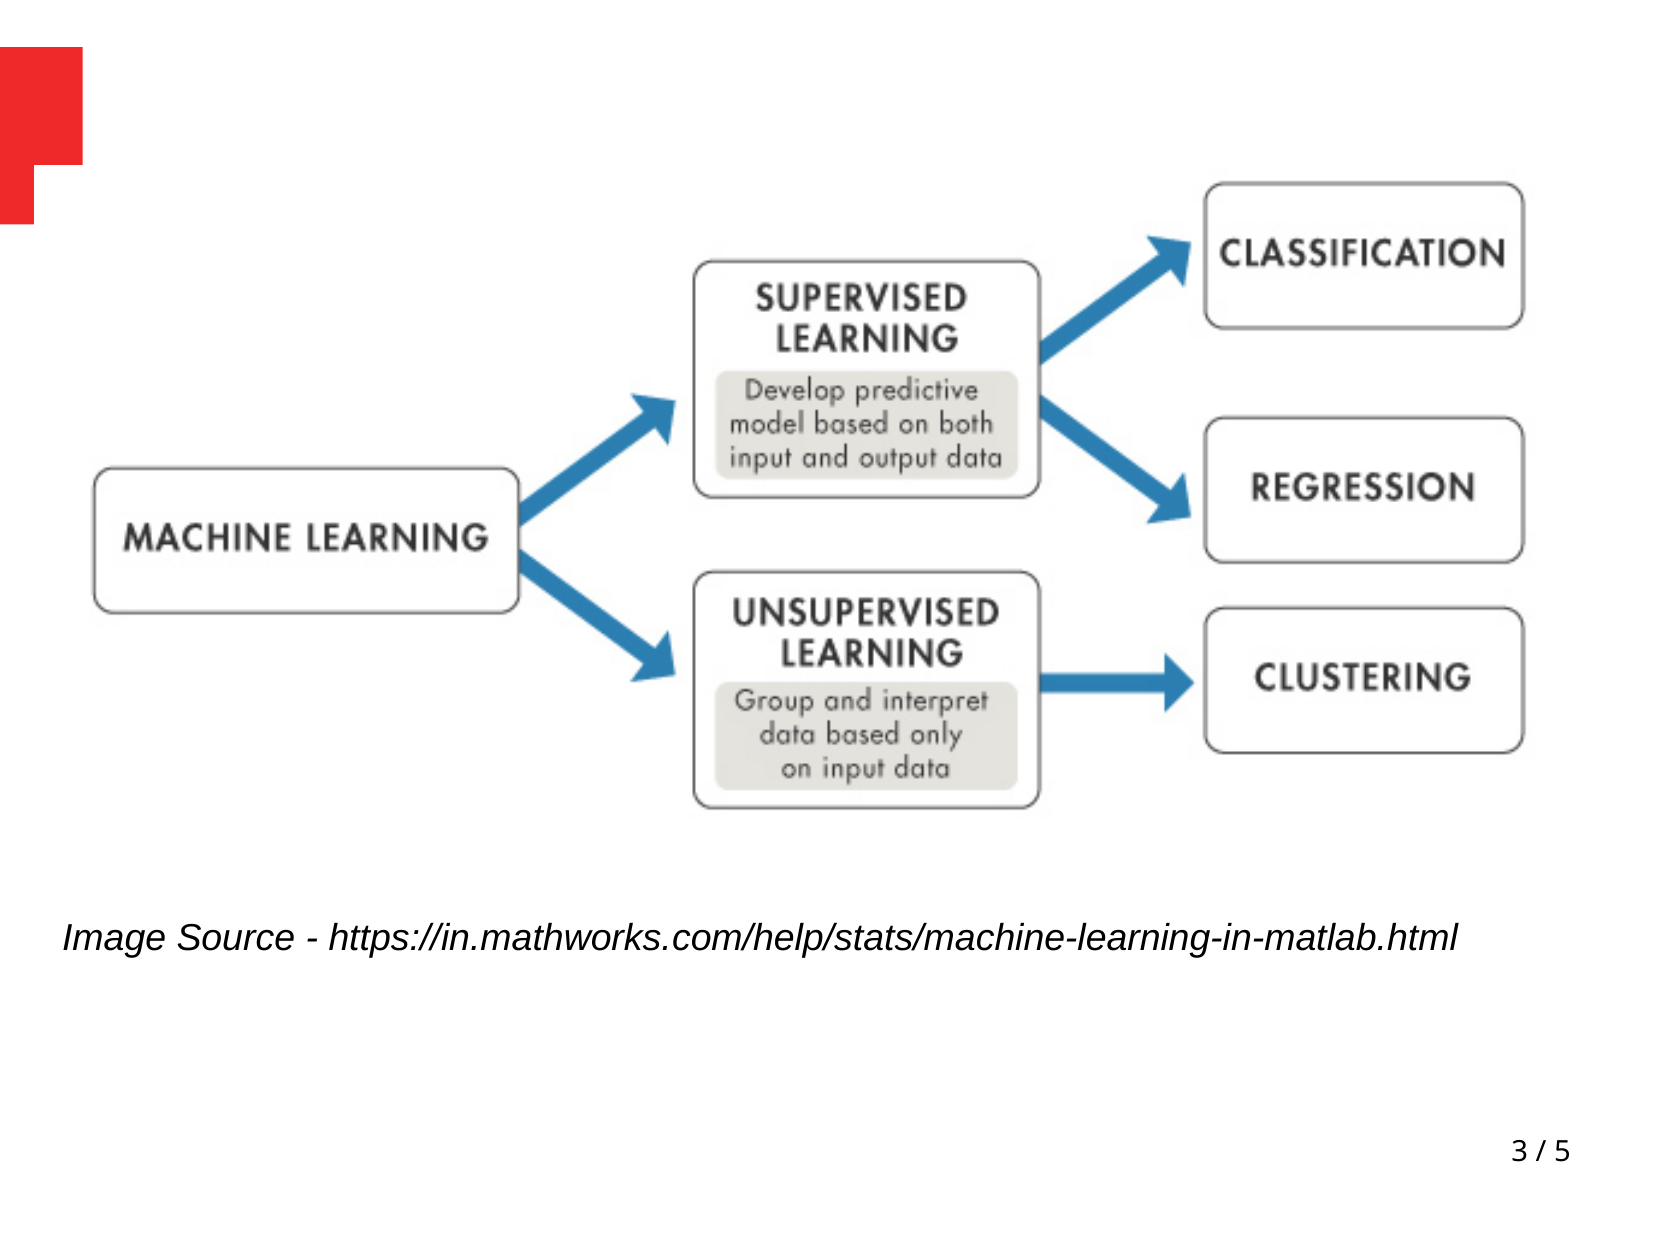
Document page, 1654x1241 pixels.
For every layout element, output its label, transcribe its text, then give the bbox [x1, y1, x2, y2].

text_box Image Source - https://in.mathworks.com/help/stats/machine-learning-in-matlab.html [47, 909, 1477, 967]
picture [34, 165, 1596, 827]
